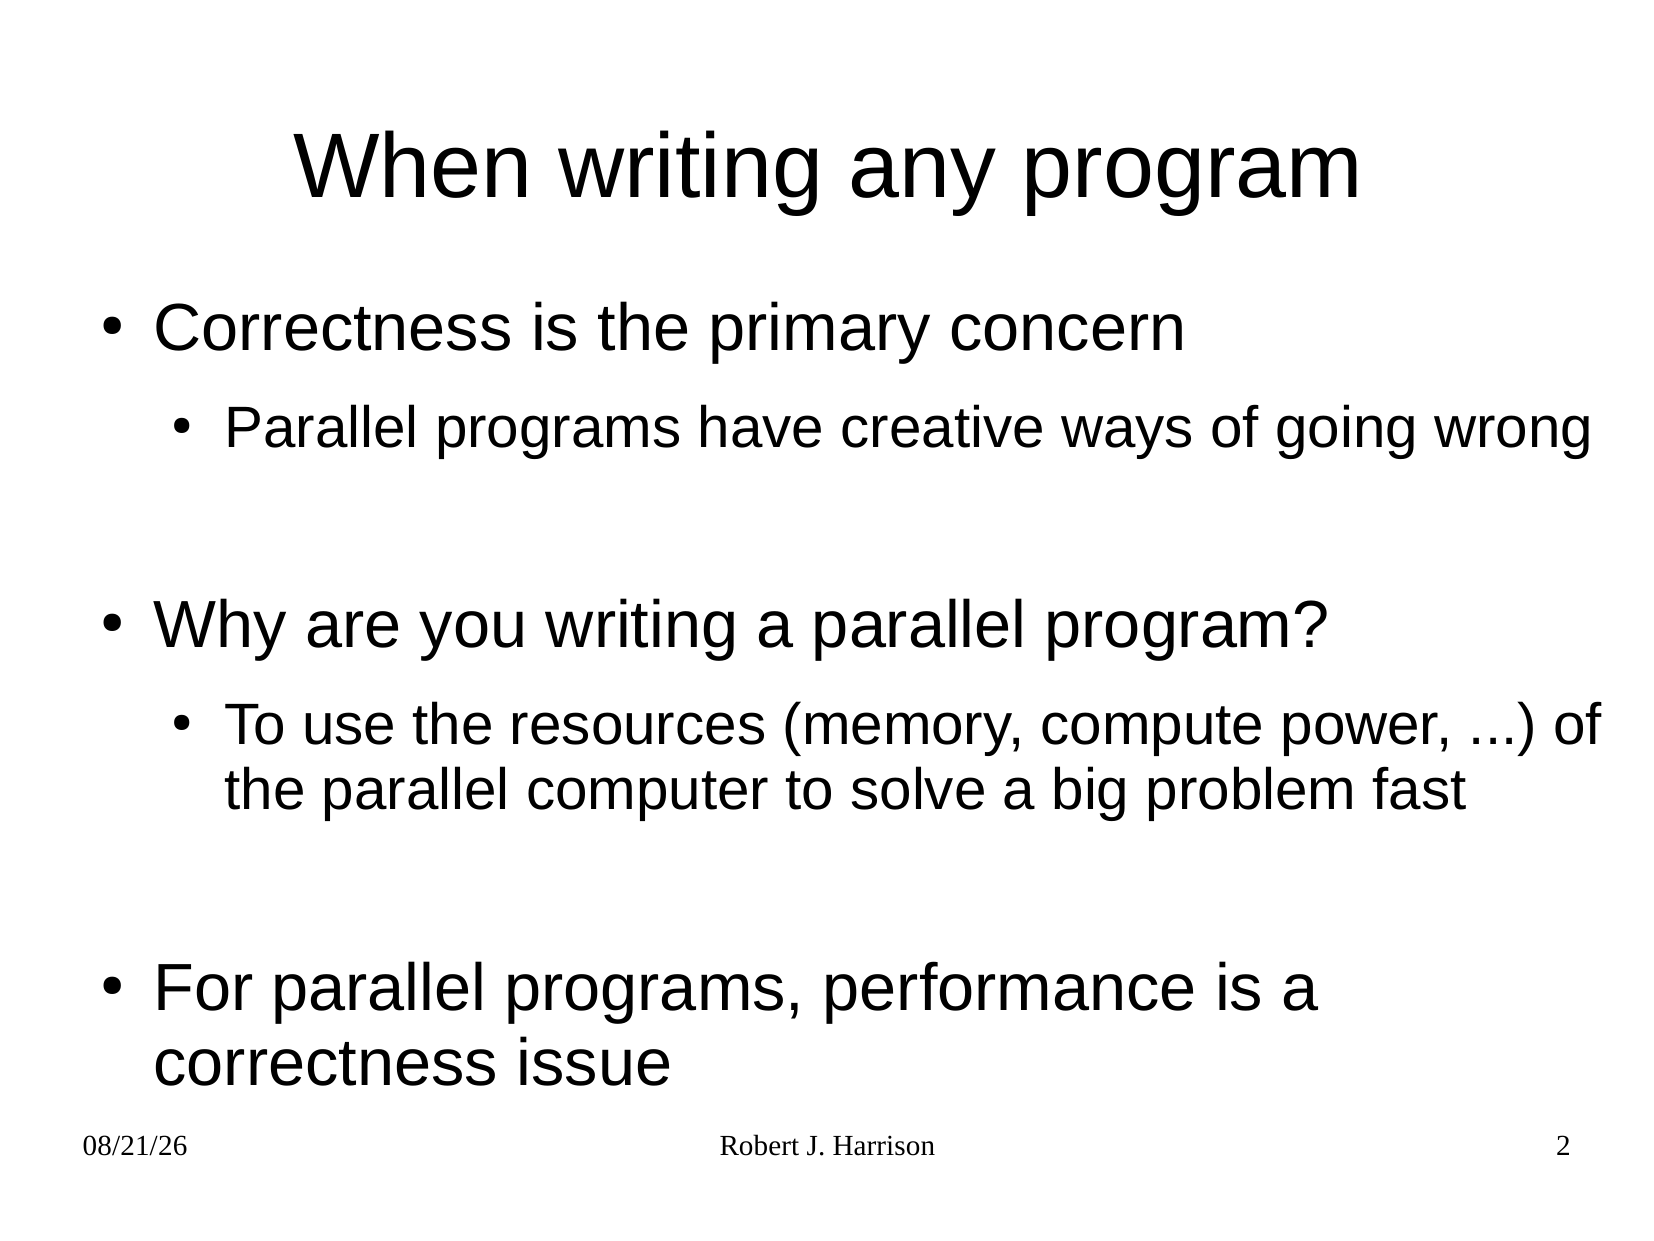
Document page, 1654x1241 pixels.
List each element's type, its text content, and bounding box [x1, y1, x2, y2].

title When writing any program [82, 75, 1576, 257]
list Correctness is the primary concern Parallel programs have creative ways of going wrong Why are you writing a parallel program? To use the resources (memory, compute power, ...) of the parallel computer to solve a big problem fast For parallel programs, performance is a correctness issue [82, 290, 1613, 1109]
